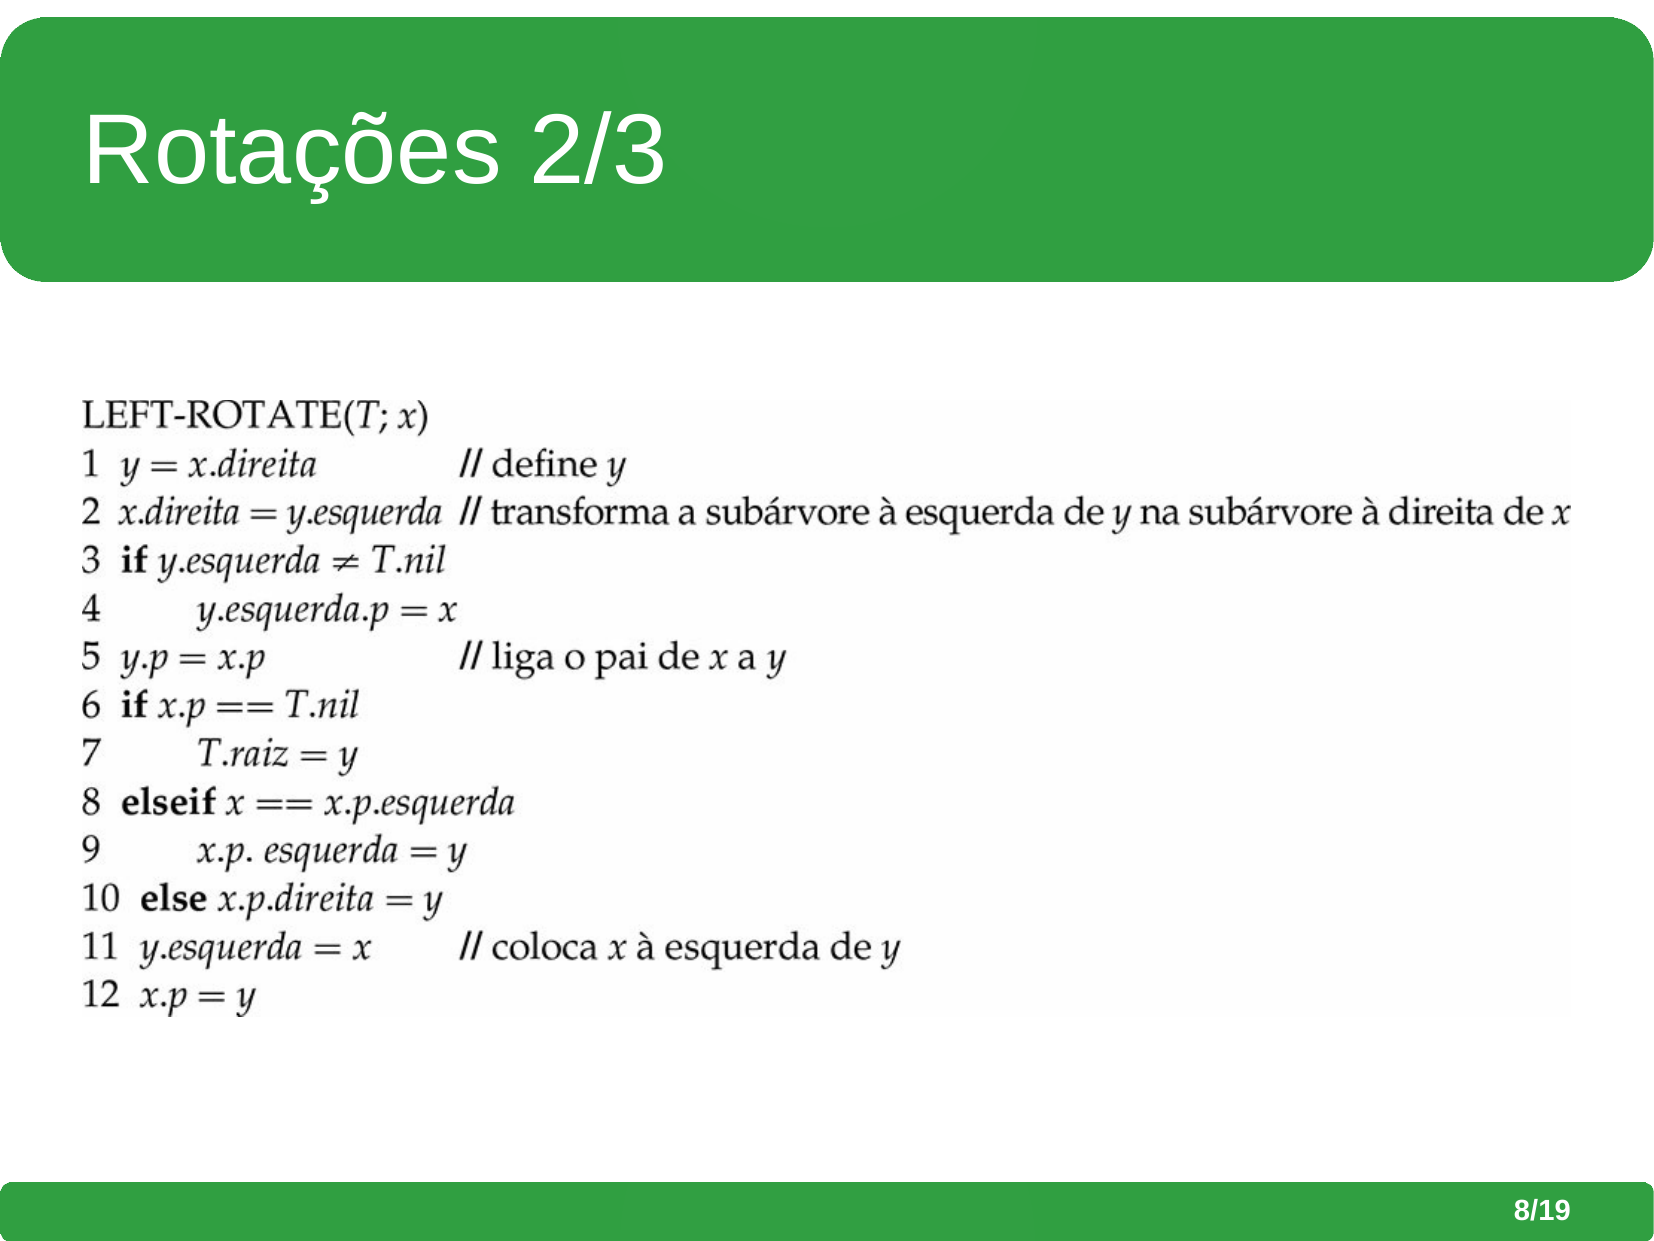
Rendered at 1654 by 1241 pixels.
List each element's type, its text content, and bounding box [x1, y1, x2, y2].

title Rotações 2/3 [82, 47, 1571, 252]
picture [82, 400, 1571, 1017]
